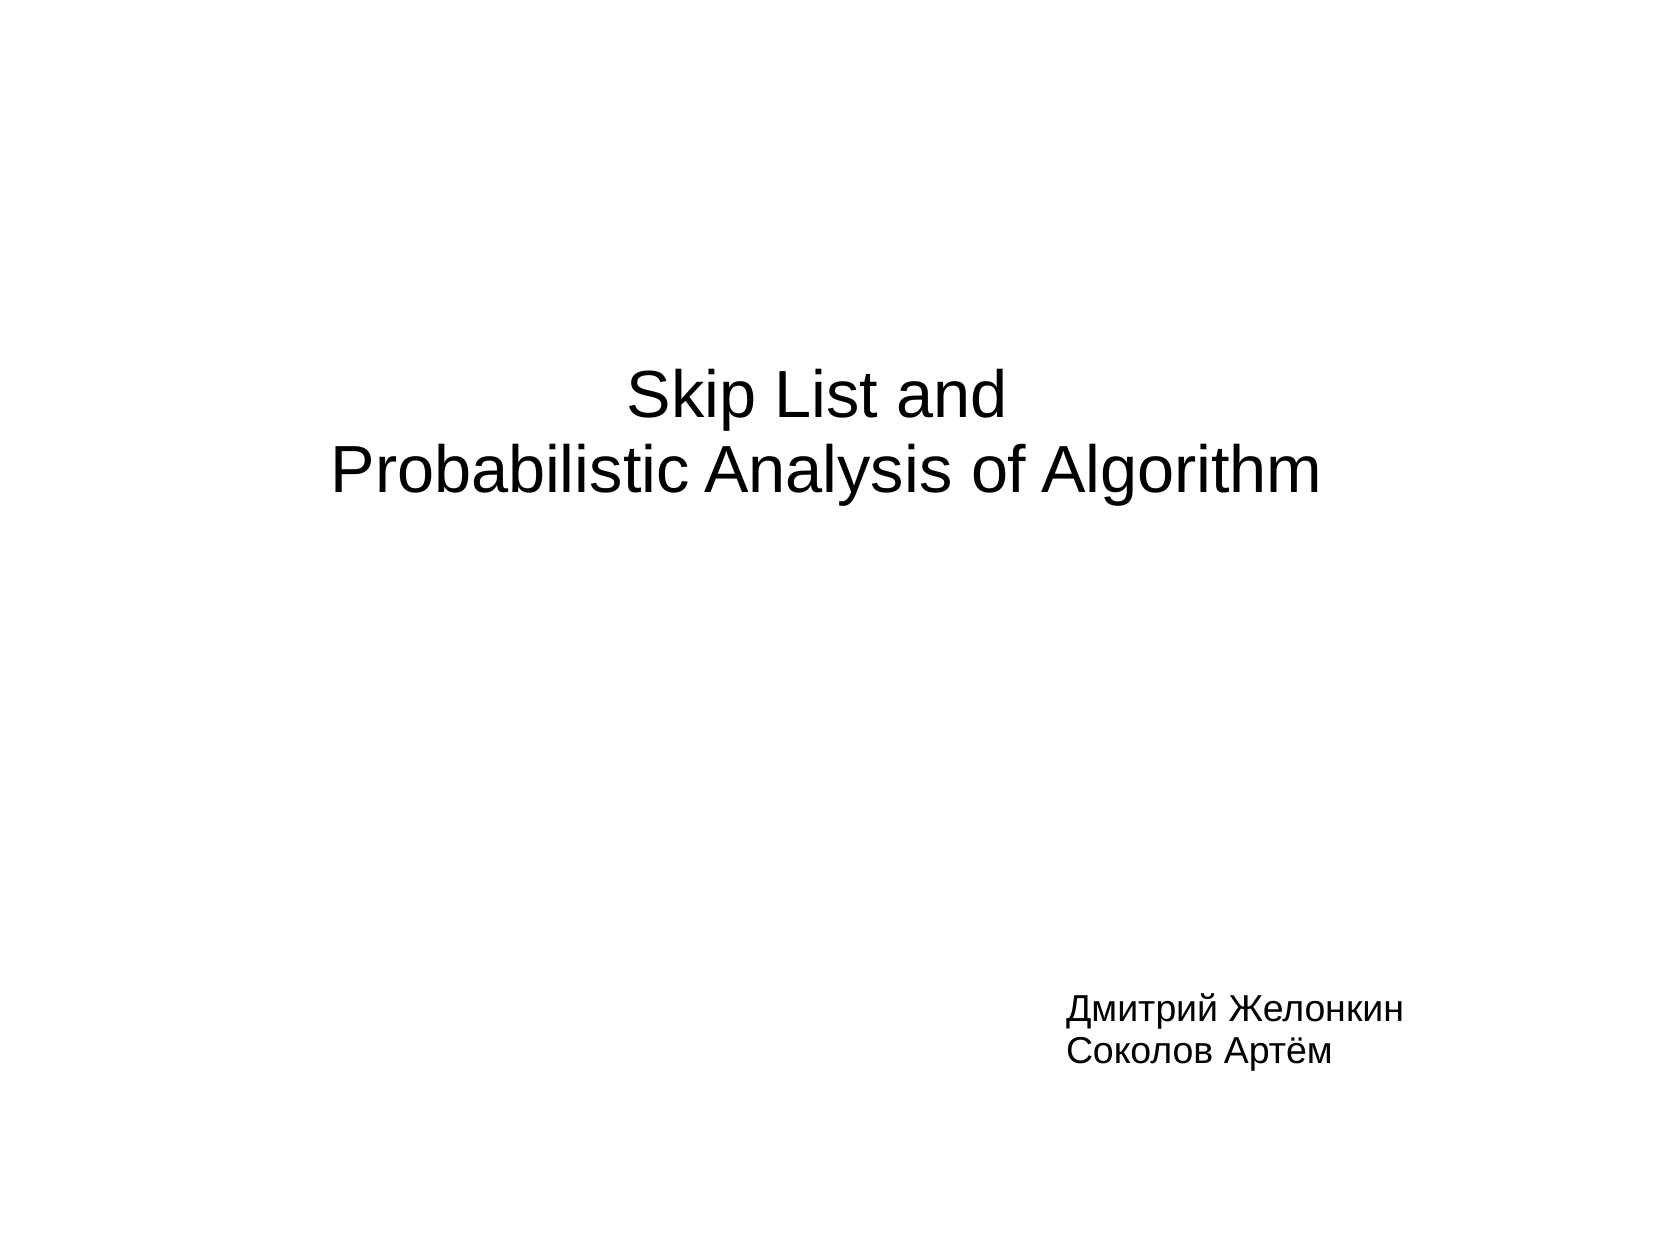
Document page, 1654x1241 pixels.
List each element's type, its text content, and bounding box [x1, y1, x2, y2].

text_box Дмитрий Желонкин Соколов Артём [1051, 980, 1536, 1080]
subtitle Skip List and Probabilistic Analysis of Algorithm [82, 197, 1571, 668]
